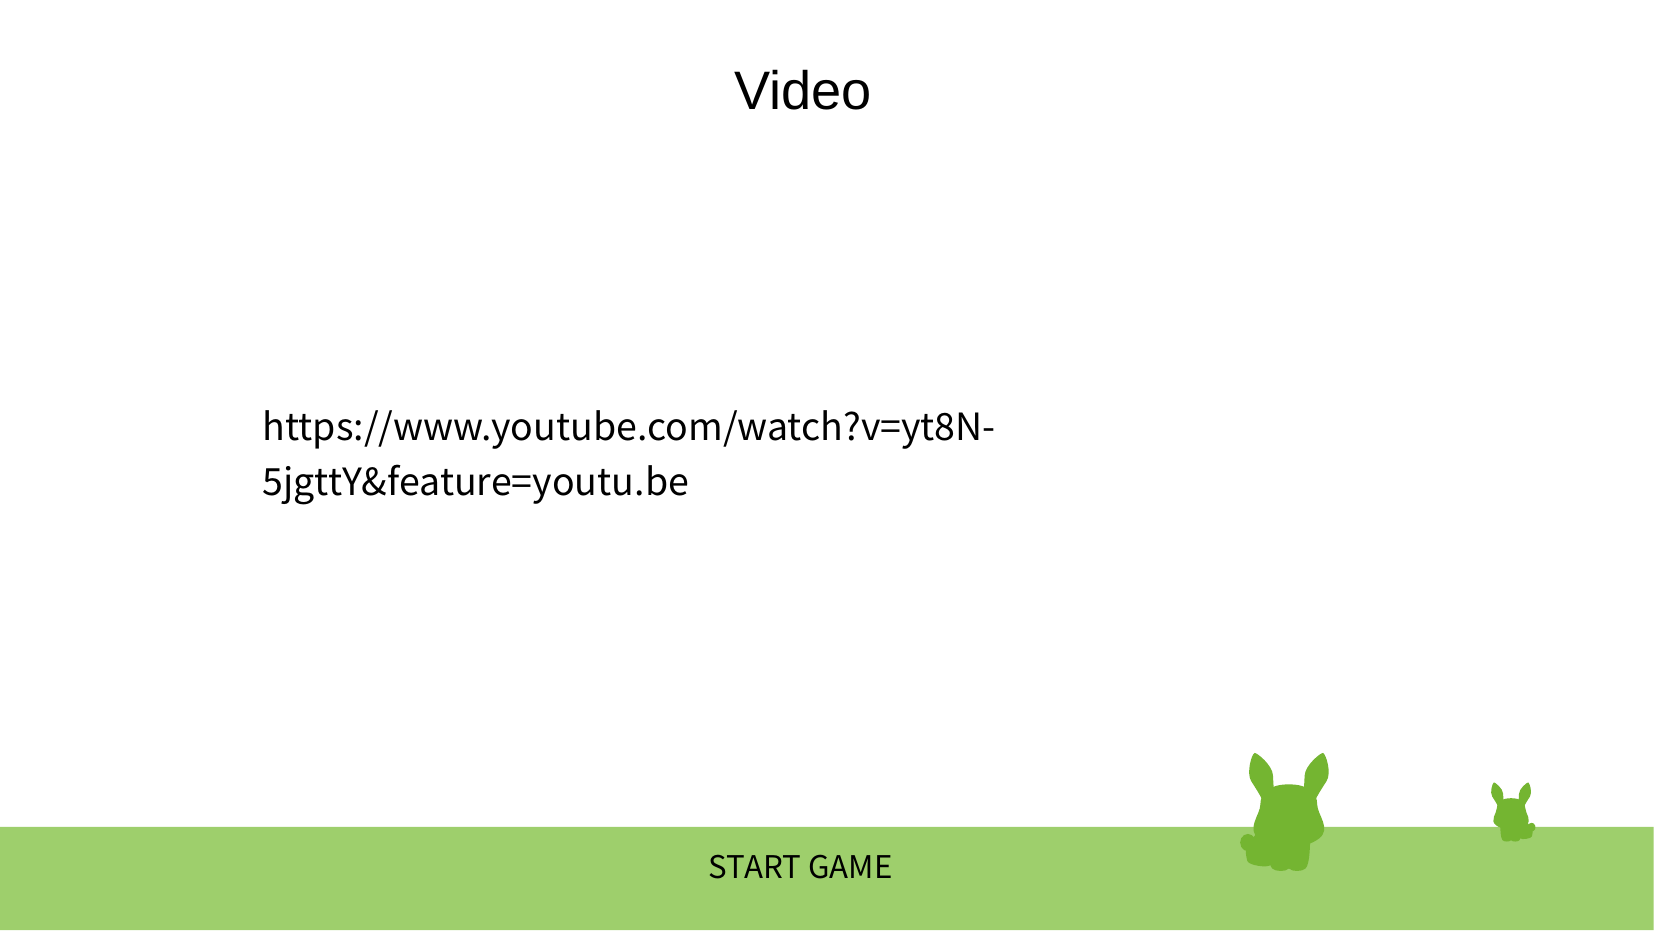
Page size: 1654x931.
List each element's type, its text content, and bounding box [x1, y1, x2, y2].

text_box START GAME [538, 833, 1064, 898]
text_box https://www.youtube.com/watch?v=yt8N-5jgttY&feature=youtu.be [248, 389, 1438, 459]
title Video [354, 10, 1252, 166]
